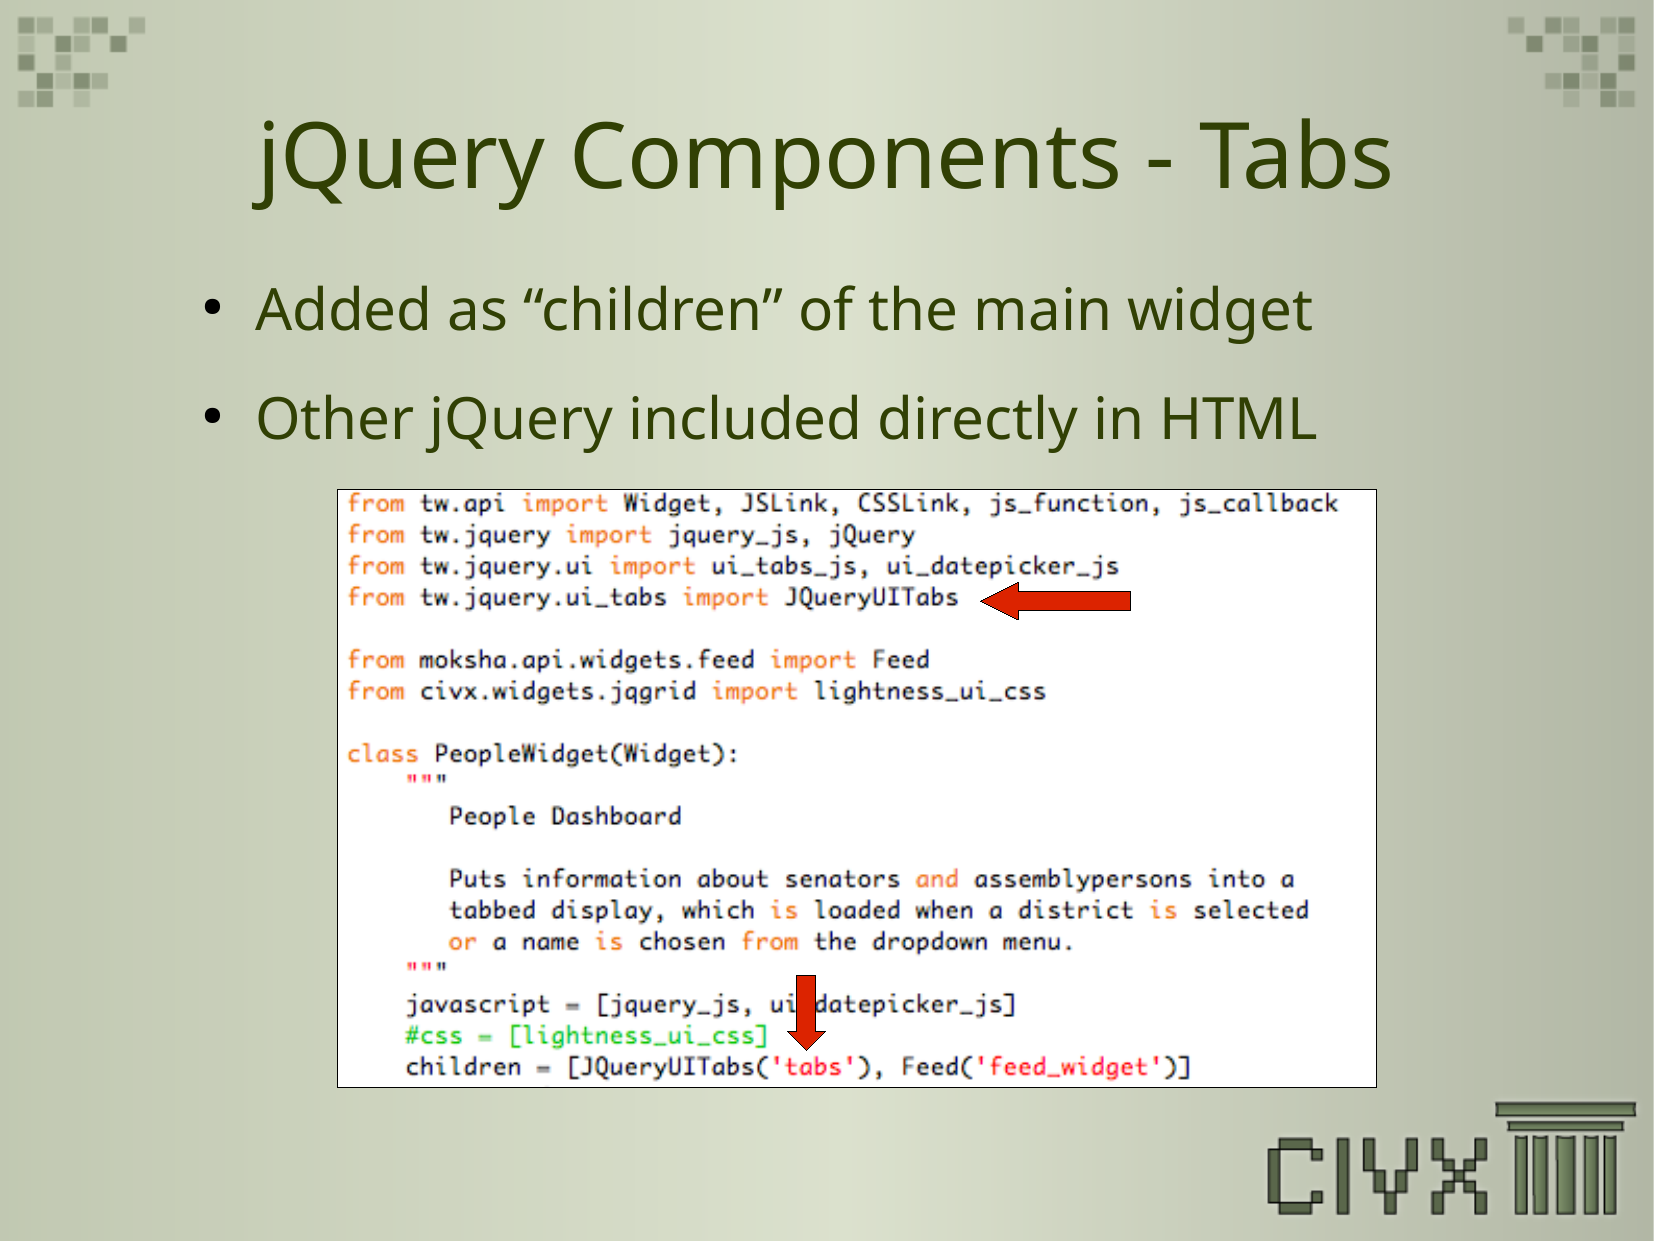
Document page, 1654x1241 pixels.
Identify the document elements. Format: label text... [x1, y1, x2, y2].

text_box [787, 975, 826, 1051]
picture [0, 0, 1654, 1241]
title jQuery Components - Tabs [82, 49, 1571, 257]
list Added as “children” of the main widget Other jQuery included directly in HTML [184, 268, 1576, 1051]
text_box [980, 582, 1131, 620]
